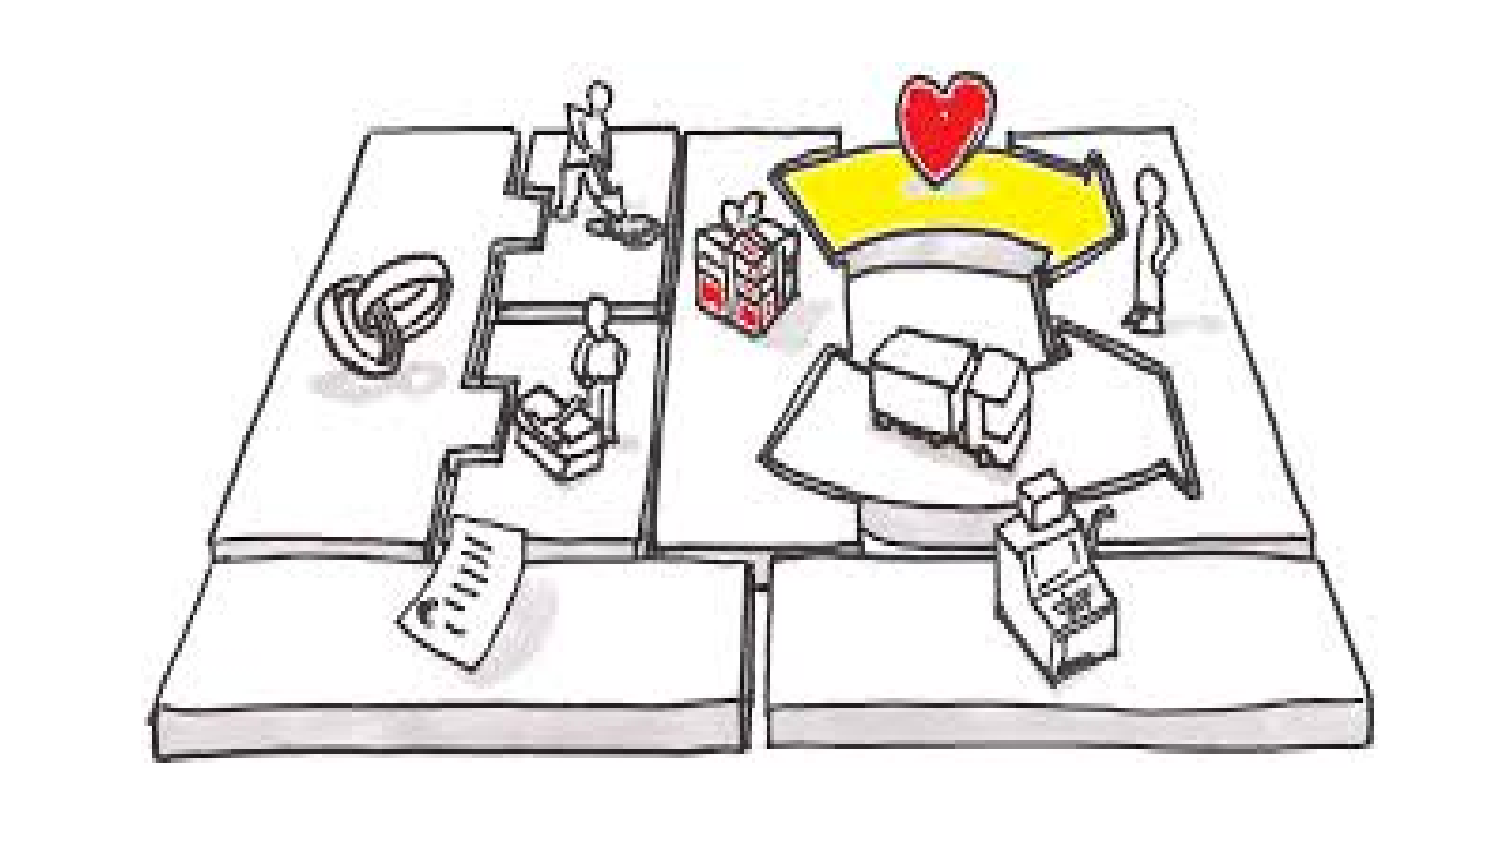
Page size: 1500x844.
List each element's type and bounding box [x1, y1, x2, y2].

picture [141, 62, 1382, 768]
